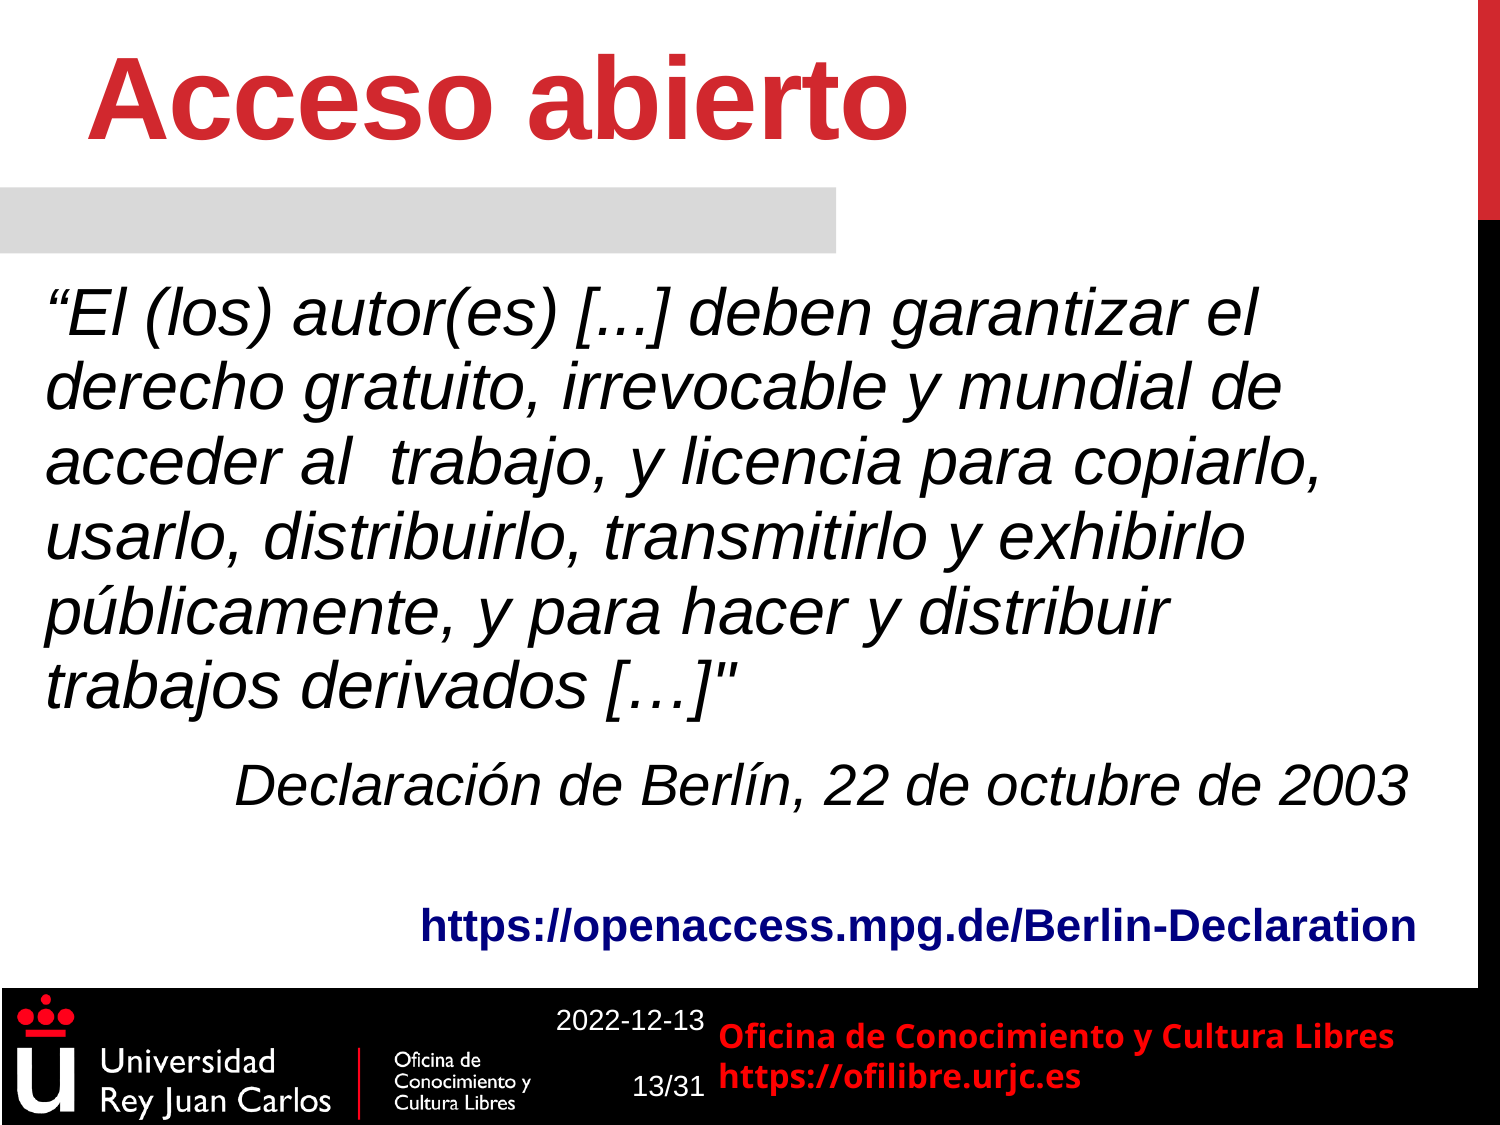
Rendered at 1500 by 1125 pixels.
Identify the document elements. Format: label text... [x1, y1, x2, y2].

text_box “El (los) autor(es) [...] deben garantizar el derecho gratuito, irrevocable y mundial de acceder al trabajo, y licencia para copiarlo, usarlo, distribuirlo, transmitirlo y exhibirlo públicamente, y para hacer y distribuir trabajos derivados […]'' Declaración de Berlín, 22 de octubre de 2003 [30, 267, 1426, 826]
picture [17, 994, 531, 1120]
text_box https://openaccess.mpg.de/Berlin-Declaration [405, 892, 1441, 961]
text_box Acceso abierto [0, 24, 1326, 172]
title [75, 7, 1425, 196]
